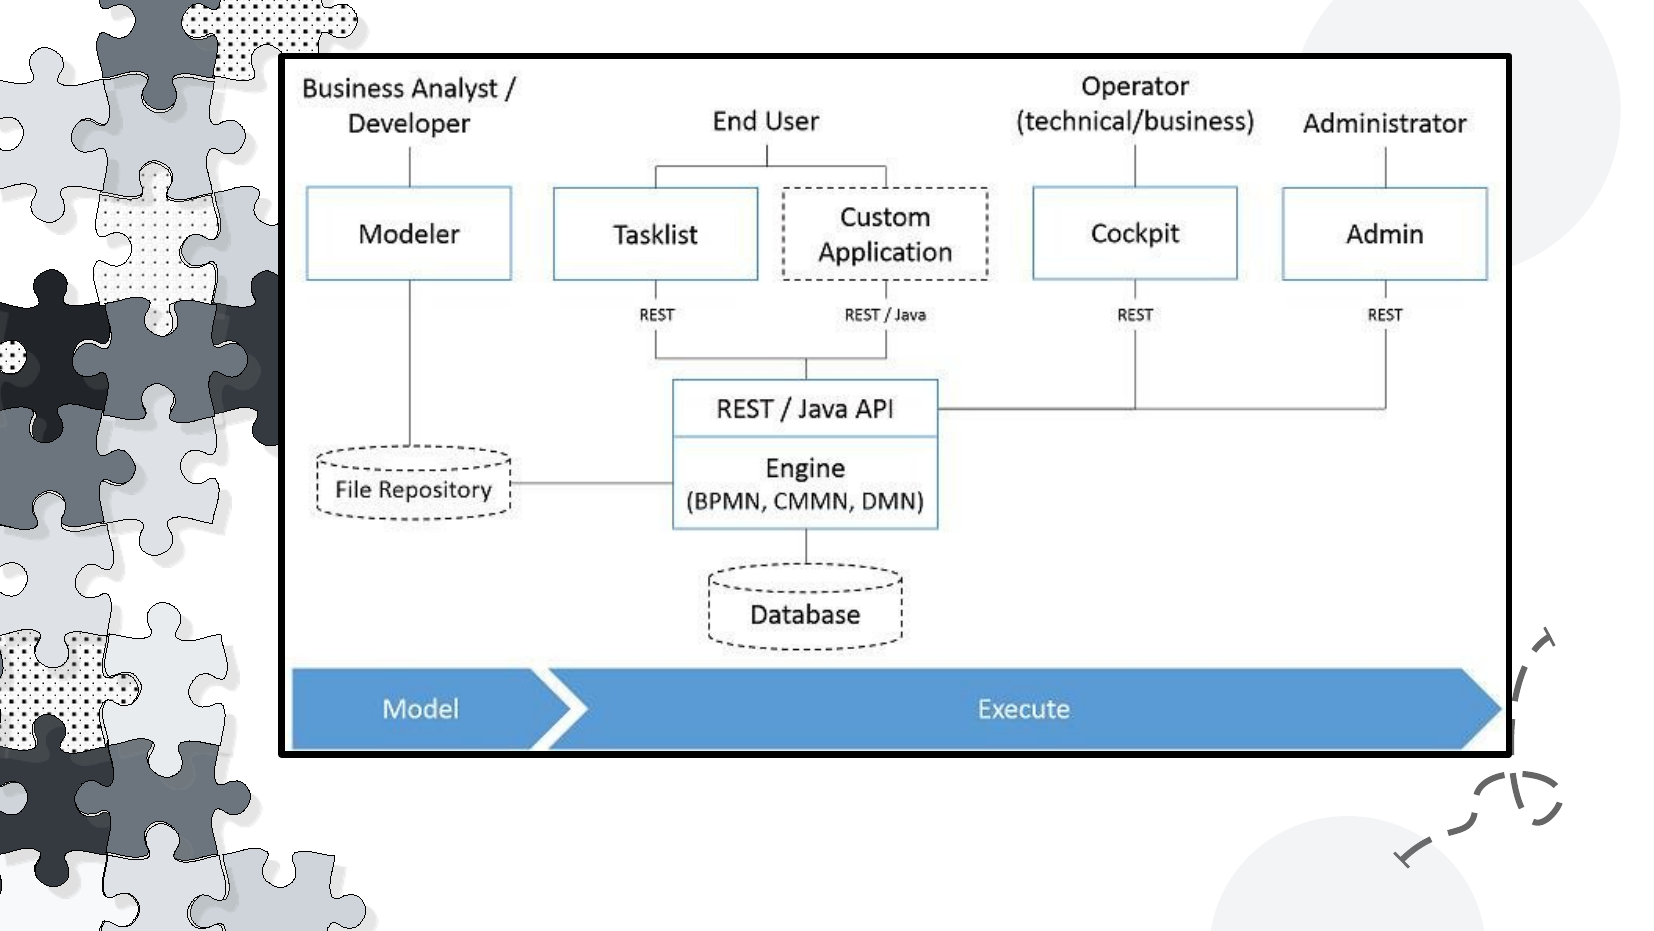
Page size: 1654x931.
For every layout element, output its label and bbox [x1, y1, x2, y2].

picture [0, 635, 6, 646]
picture [284, 59, 1506, 752]
picture [93, 172, 218, 336]
picture [0, 642, 139, 753]
picture [181, 0, 358, 80]
picture [0, 340, 27, 373]
